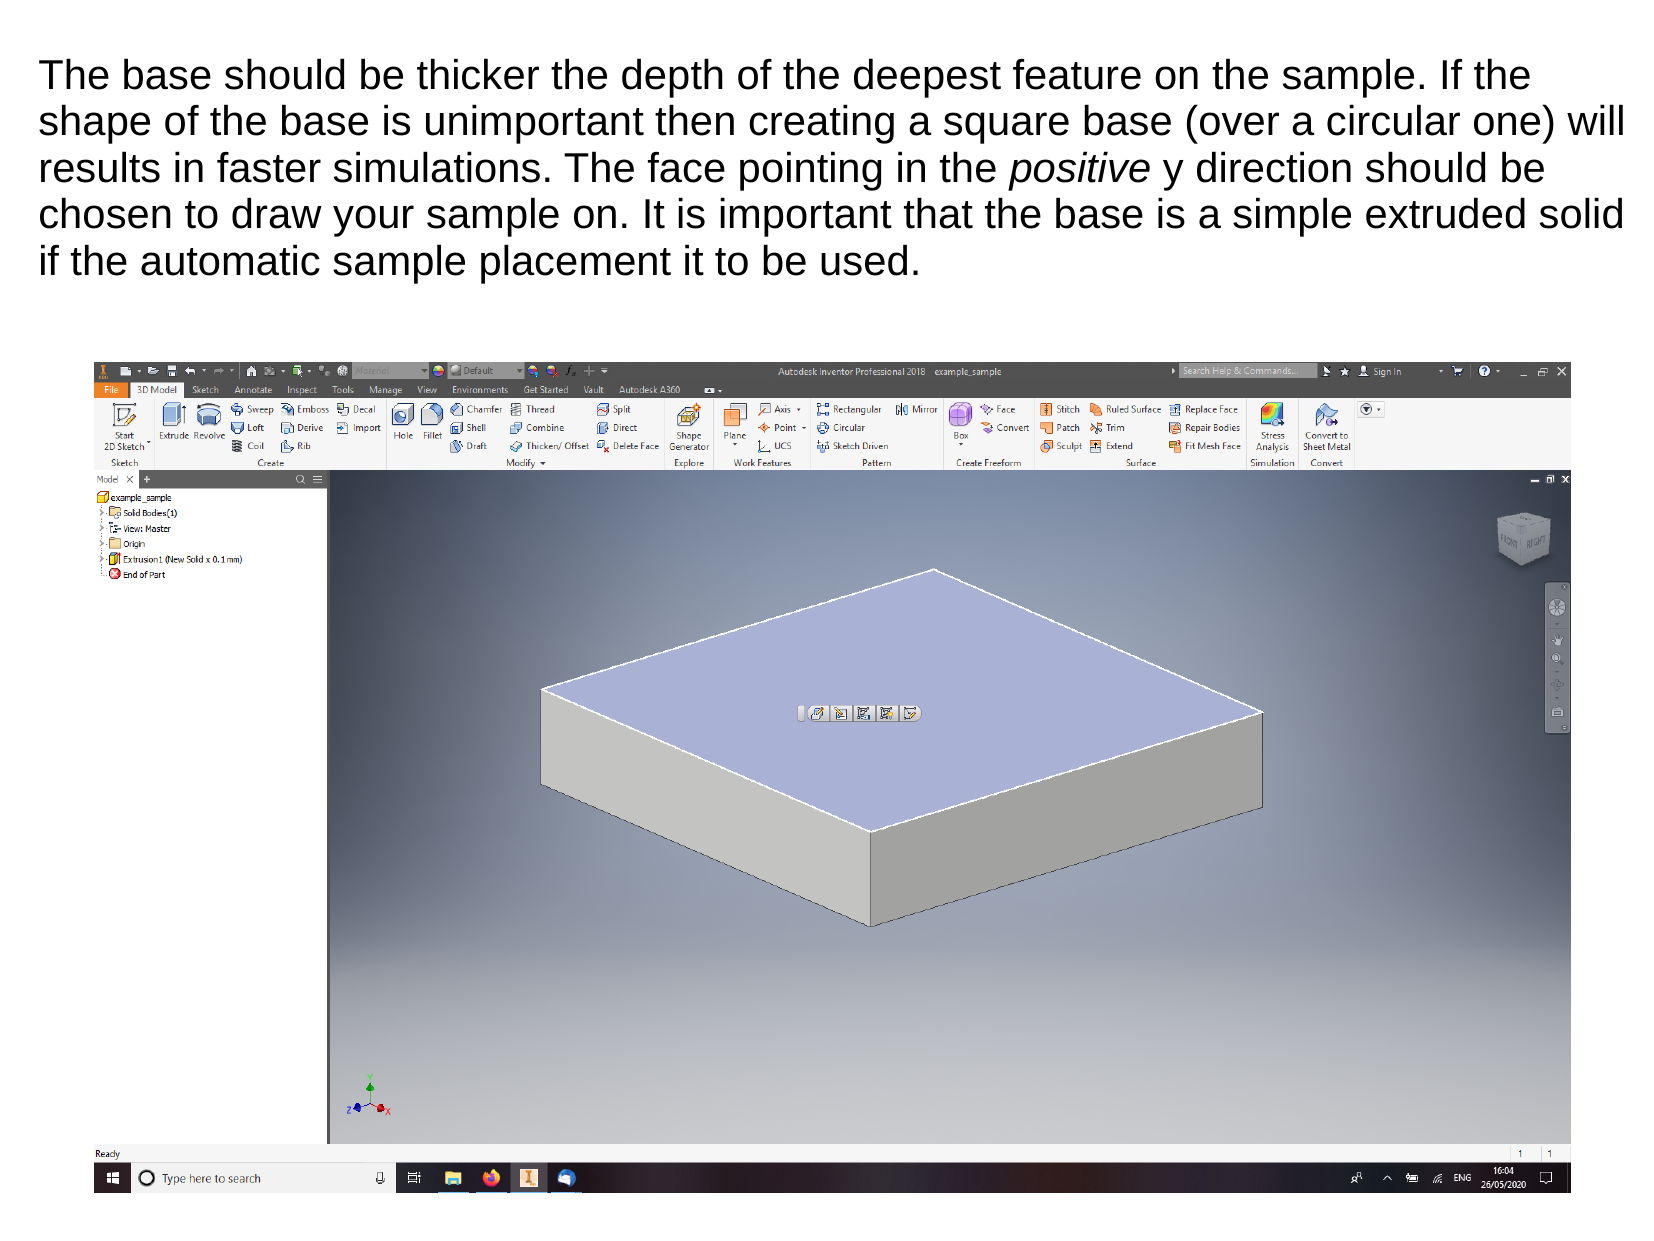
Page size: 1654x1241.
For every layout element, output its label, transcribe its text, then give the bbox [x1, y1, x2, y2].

text_box The base should be thicker the depth of the deepest feature on the sample. If the shape of the base is unimportant then creating a square base (over a circular one) will results in faster simulations. The face pointing in the positive y direction should be chosen to draw your sample on. It is important that the base is a simple extruded solid if the automatic sample placement it to be used. [23, 44, 1642, 293]
picture [94, 362, 1571, 1193]
